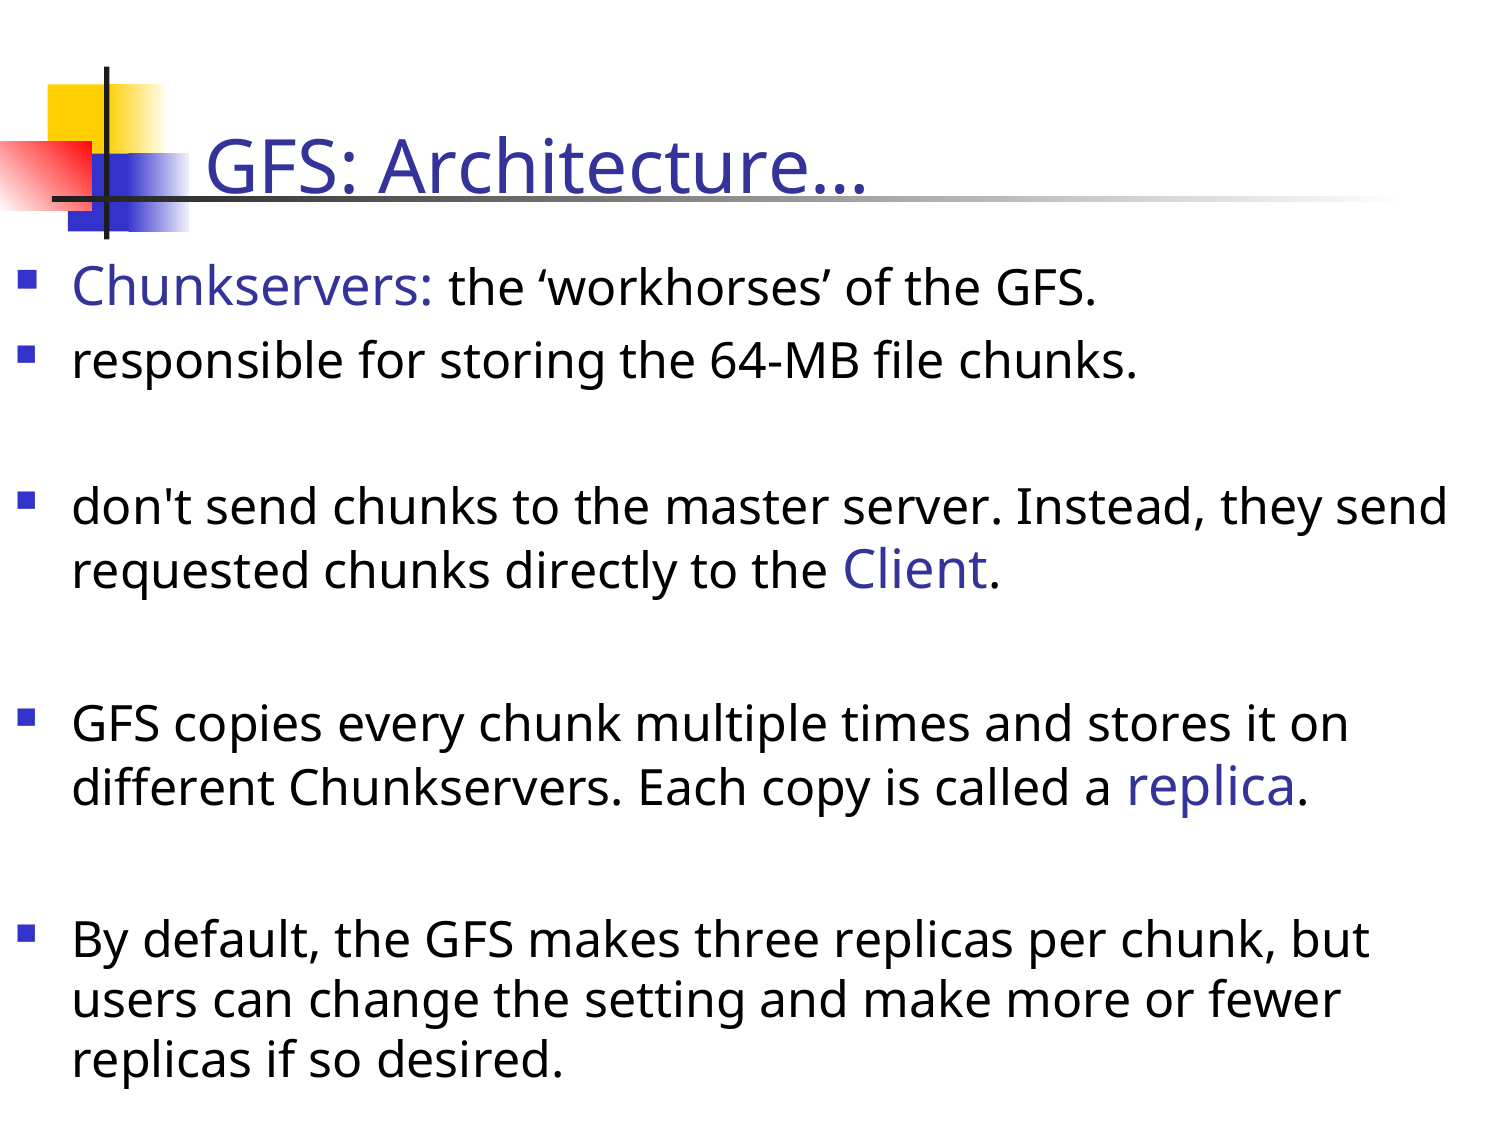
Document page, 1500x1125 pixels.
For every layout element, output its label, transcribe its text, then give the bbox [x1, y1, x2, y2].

text_box GFS: Architecture… [189, 78, 1468, 217]
text_box Chunkservers: the ‘workhorses’ of the GFS. responsible for storing the 64-MB file chunks. don't send chunks to the master server. Instead, they send requested chunks directly to the Client. GFS copies every chunk multiple times and stores it on different Chunkservers. Each copy is called a replica. By default, the GFS makes three replicas per chunk, but users can change the setting and make more or fewer replicas if so desired. [0, 243, 1494, 1125]
